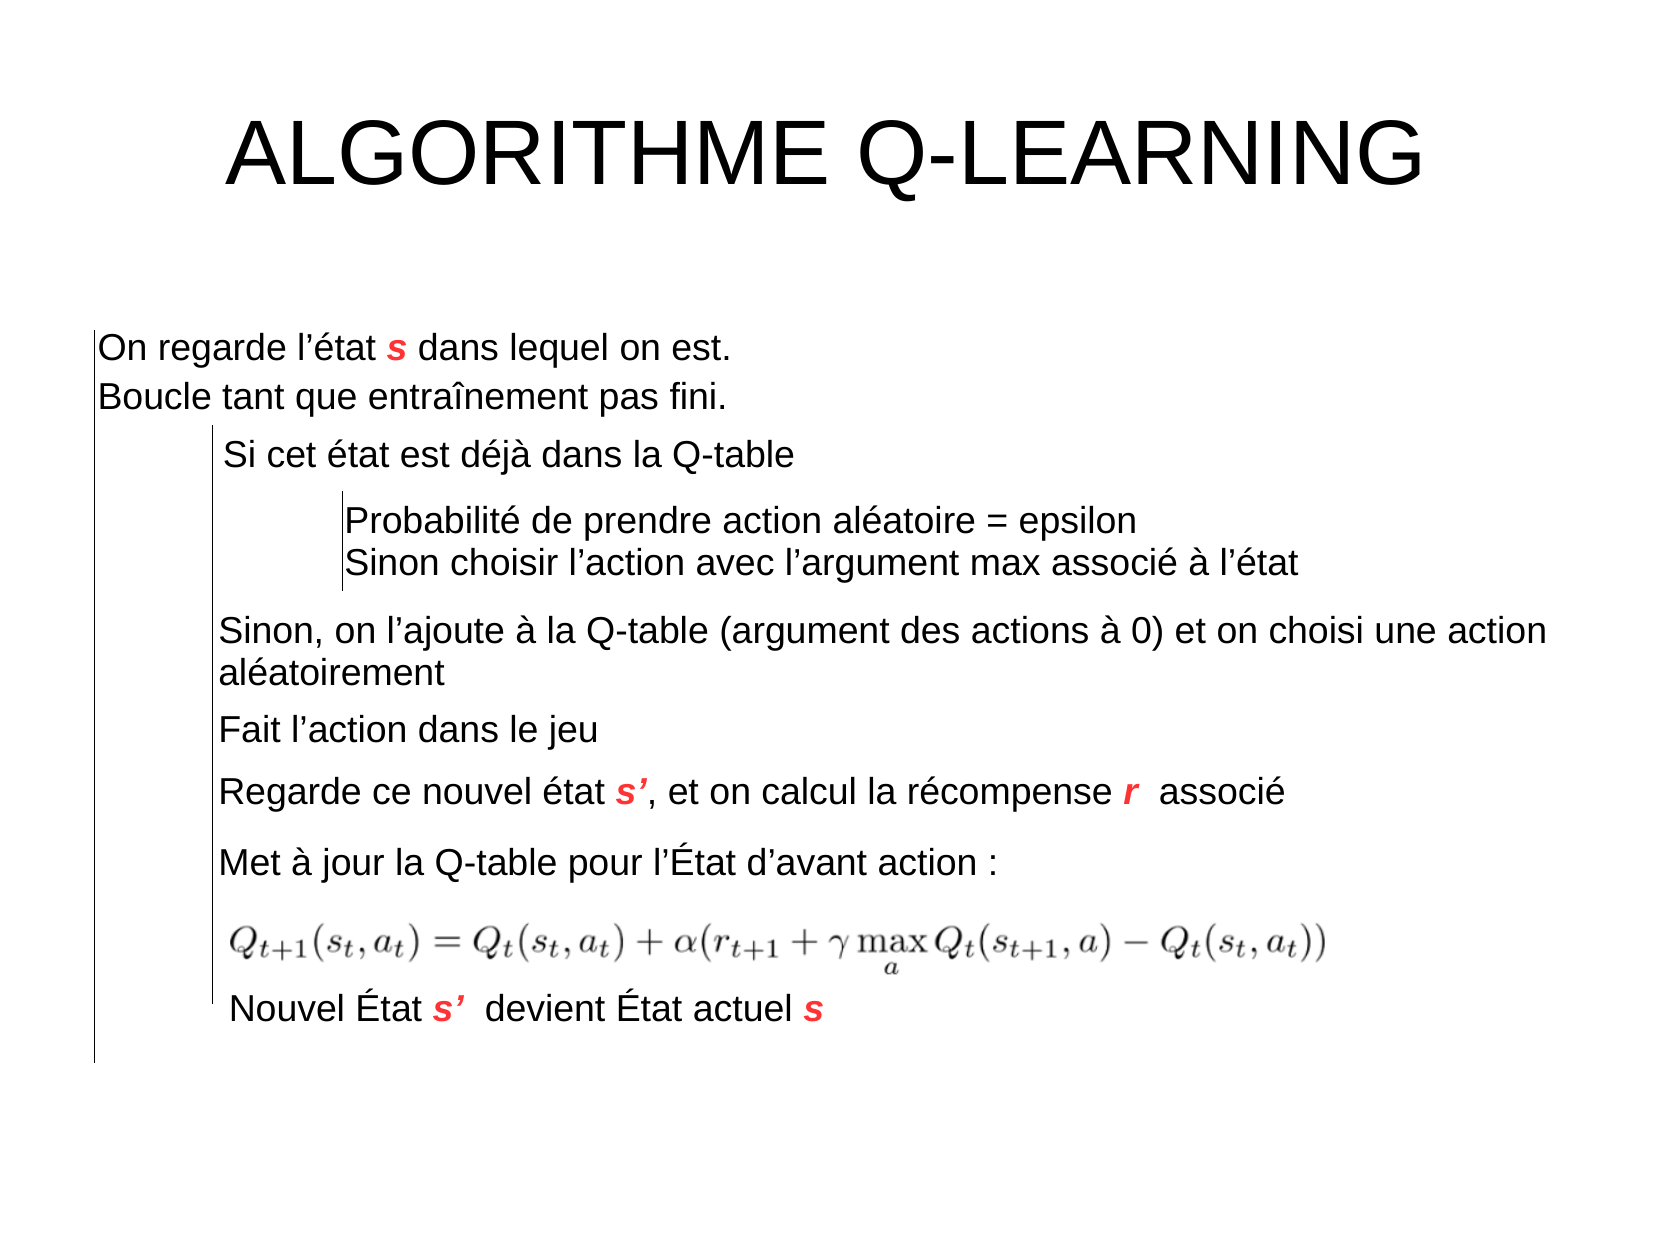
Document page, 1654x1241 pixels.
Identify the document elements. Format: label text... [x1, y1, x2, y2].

title ALGORITHME Q-LEARNING [82, 49, 1571, 257]
text_box Nouvel État s’ devient État actuel s [213, 980, 1596, 1056]
text_box Si cet état est déjà dans la Q-table [213, 426, 811, 483]
text_box Fait l’action dans le jeu [213, 701, 1586, 763]
text_box On regarde l’état s dans lequel on est. [82, 318, 747, 376]
text_box Sinon, on l’ajoute à la Q-table (argument des actions à 0) et on choisi une action aléatoirement [213, 602, 1586, 701]
picture [224, 890, 1381, 980]
text_box Regarde ce nouvel état s’, et on calcul la récompense r associé [213, 763, 1586, 834]
text_box Boucle tant que entraînement pas fini. [95, 368, 743, 426]
text_box Met à jour la Q-table pour l’État d’avant action : [213, 834, 1586, 910]
text_box Fait l’action dans le jeu [203, 701, 212, 763]
text_box Probabilité de prendre action aléatoire = epsilon Sinon choisir l’action avec l’argument max associé à l’état [343, 491, 1314, 591]
